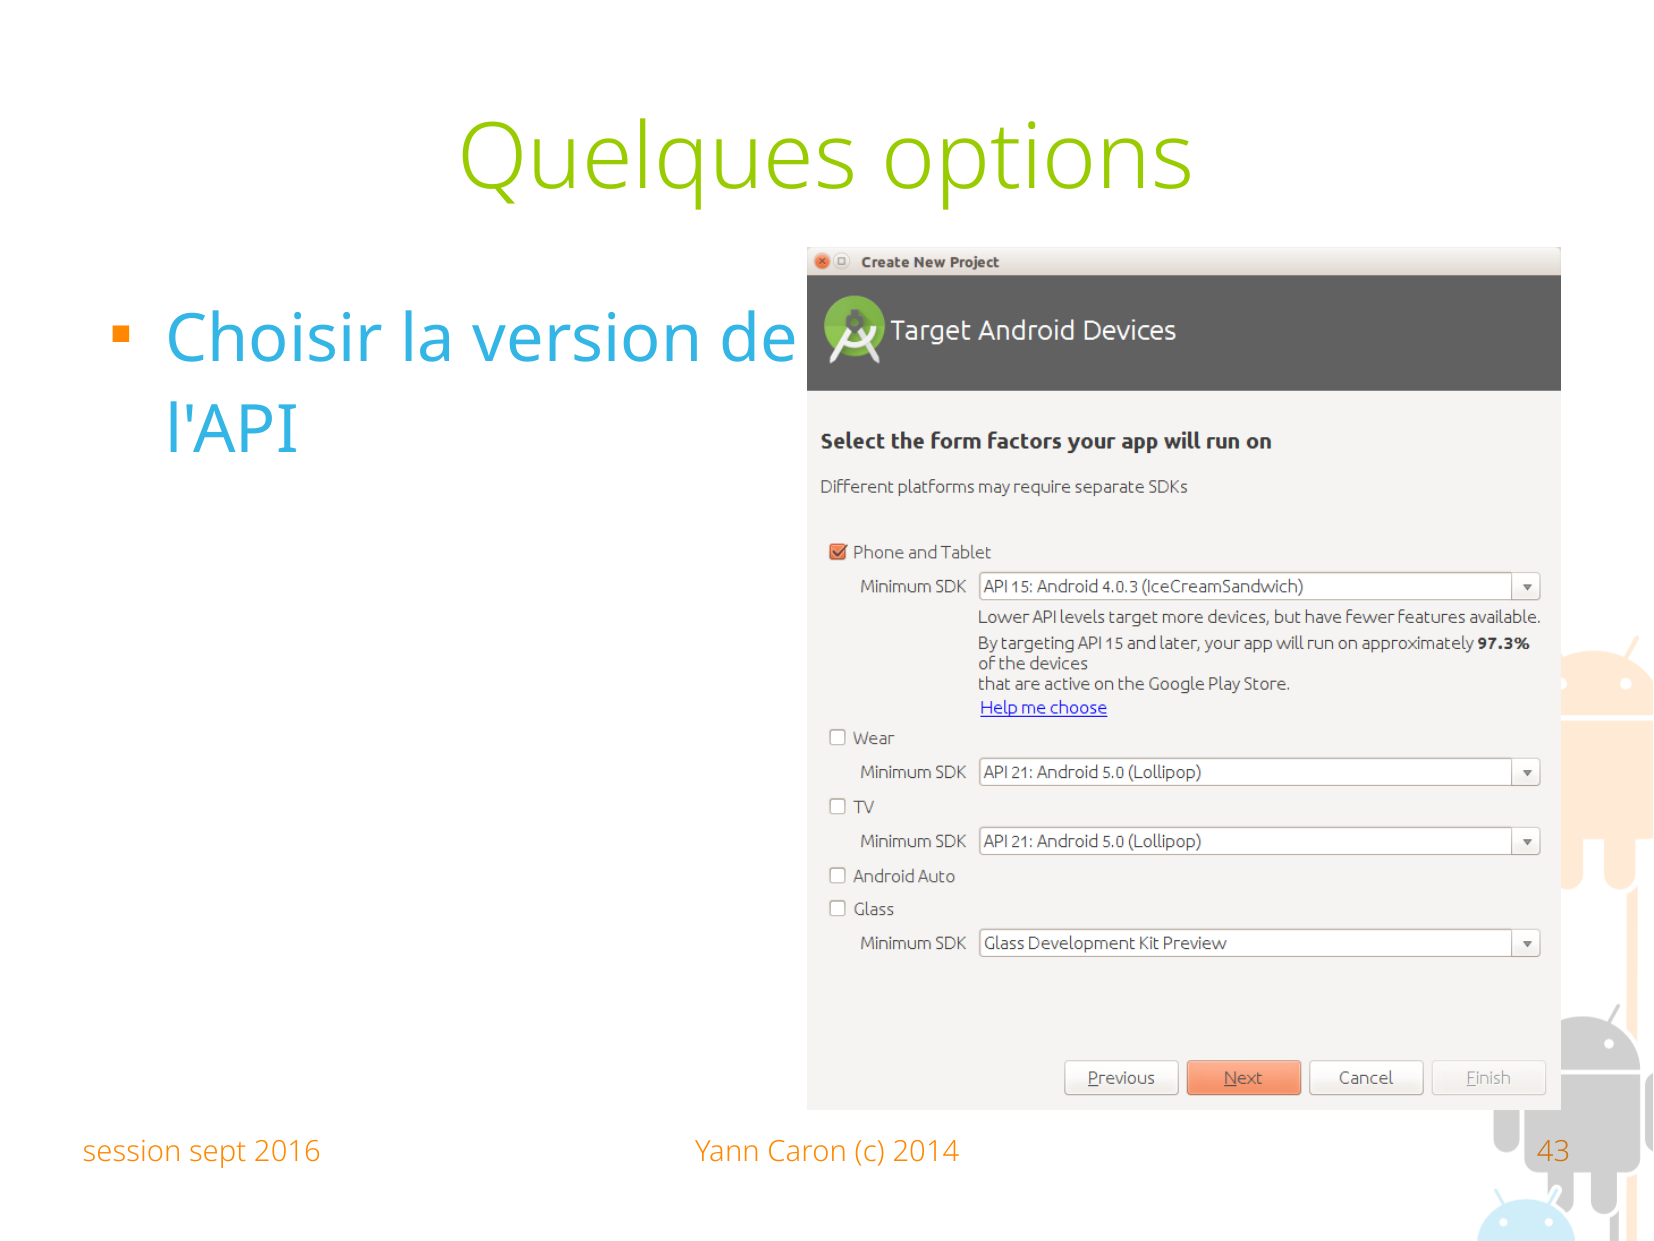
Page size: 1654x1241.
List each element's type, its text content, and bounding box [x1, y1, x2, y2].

picture [240, 247, 1654, 1241]
title Quelques options [82, 49, 1571, 257]
list Choisir la version de l'API [94, 290, 807, 1010]
